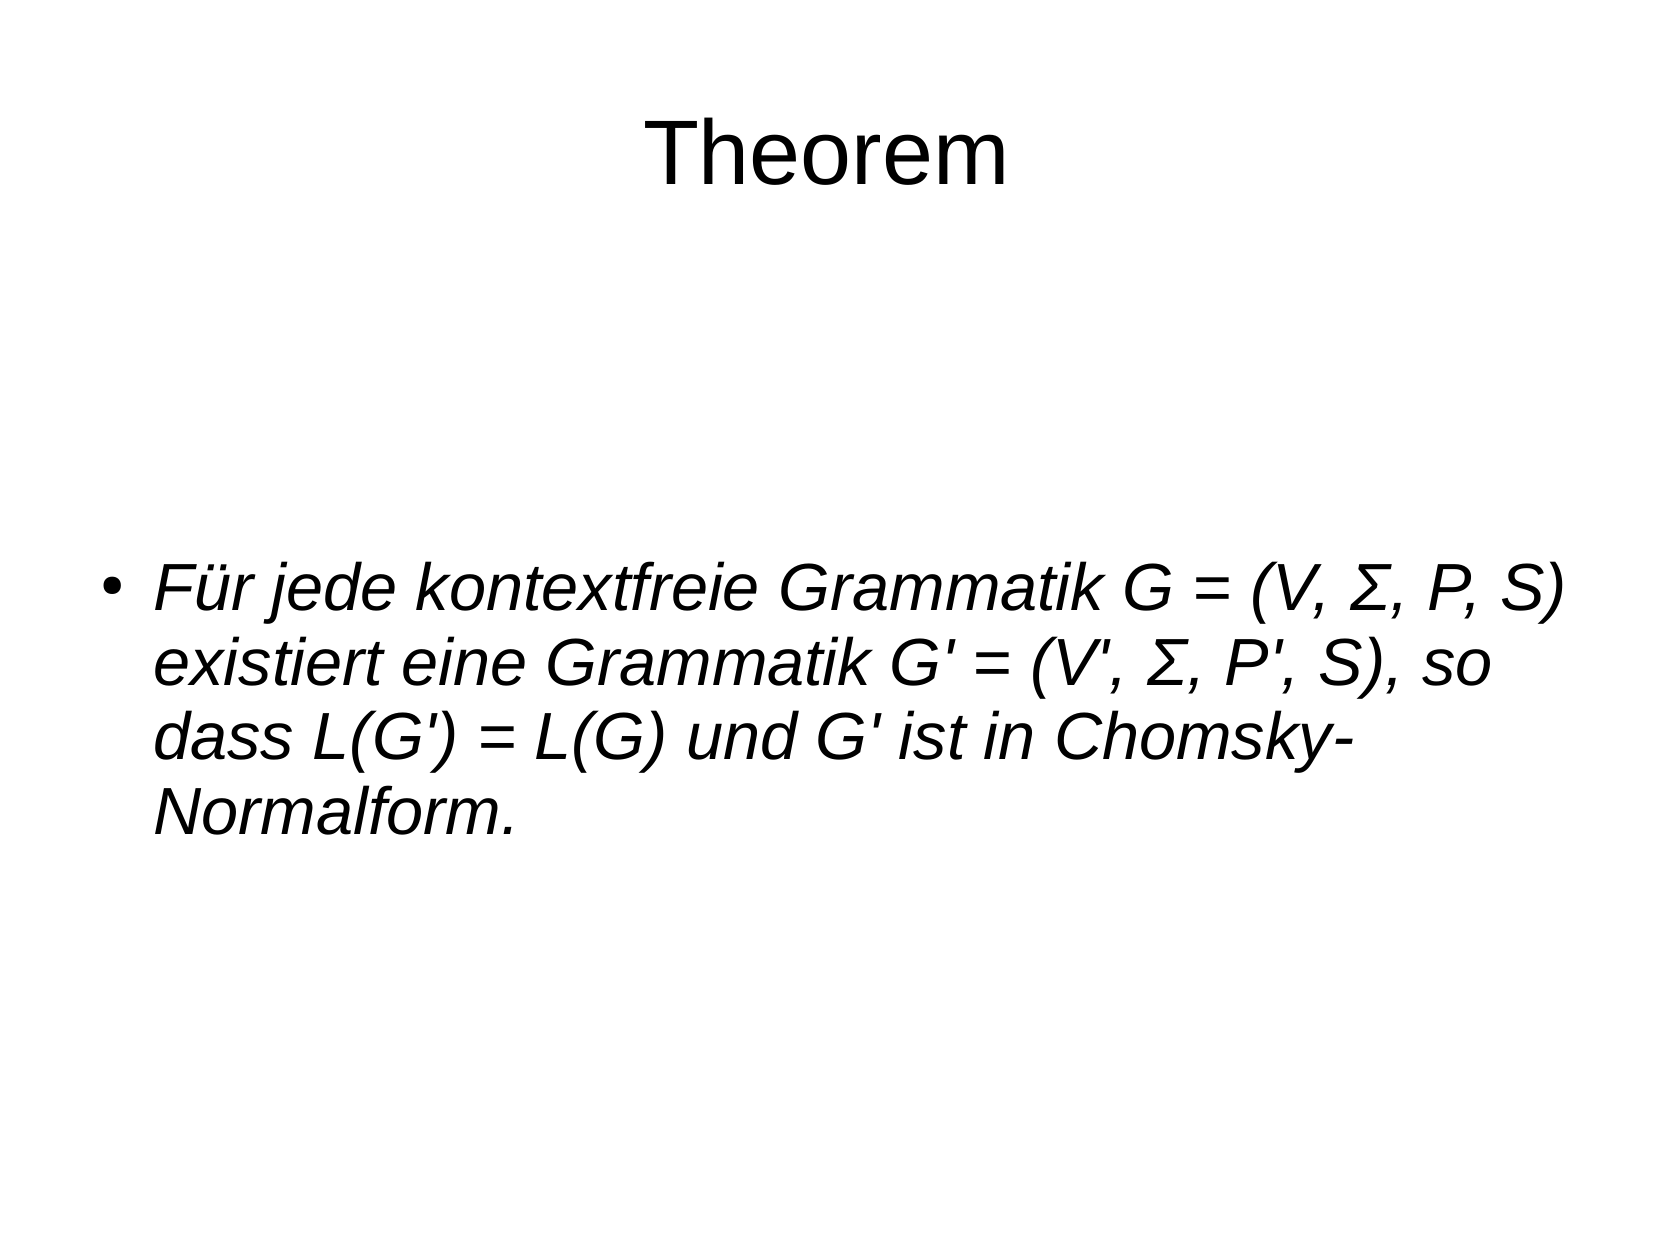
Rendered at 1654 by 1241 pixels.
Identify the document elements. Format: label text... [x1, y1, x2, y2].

list Für jede kontextfreie Grammatik G = (V, Σ, P, S) existiert eine Grammatik G' = (V', Σ, P', S), so dass L(G') = L(G) und G' ist in Chomsky-Normalform. [82, 290, 1571, 1109]
title Theorem [82, 49, 1571, 257]
